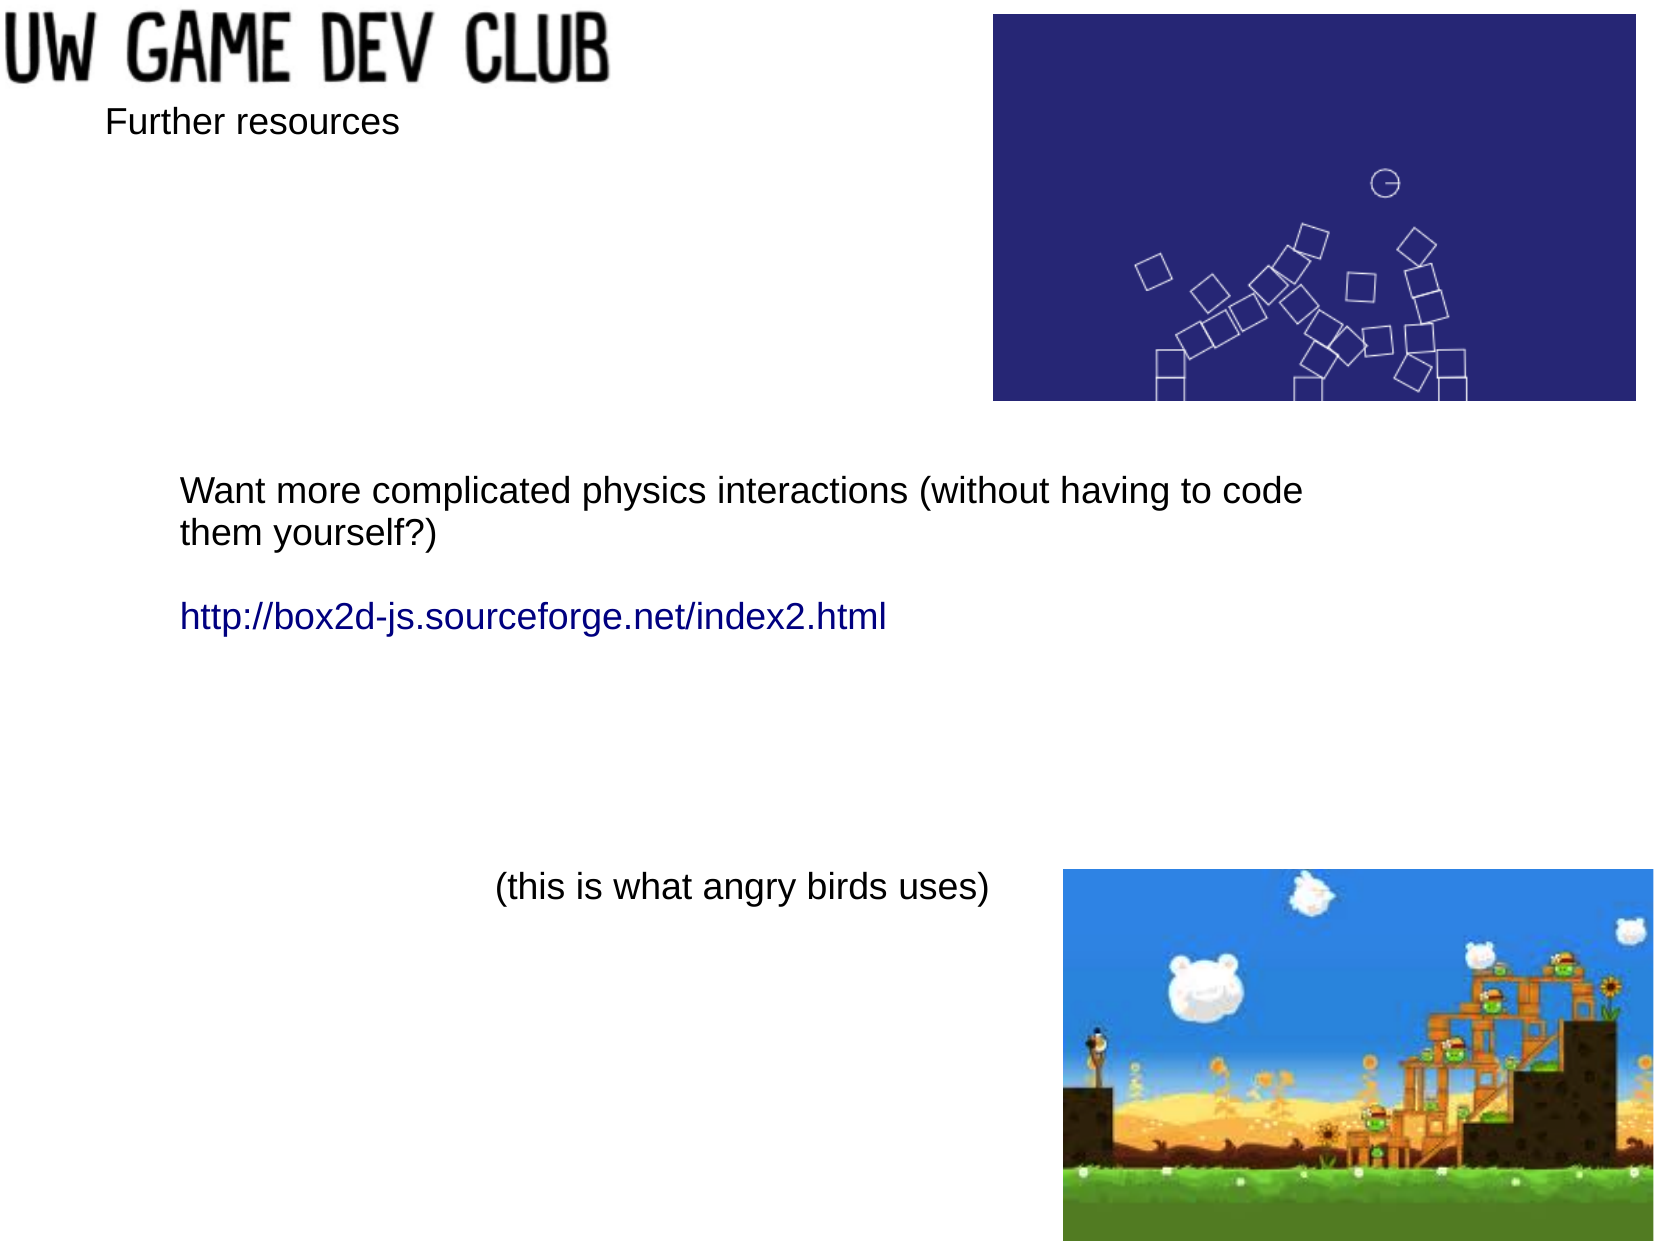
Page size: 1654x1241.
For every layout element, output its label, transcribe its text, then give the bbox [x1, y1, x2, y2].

text_box Want more complicated physics interactions (without having to code them yourself?) http://box2d-js.sourceforge.net/index2.html [165, 462, 1366, 646]
text_box (this is what angry birds uses) [480, 858, 1396, 916]
text_box Further resources [90, 93, 736, 151]
picture [993, 14, 1636, 401]
picture [1, 0, 617, 90]
picture [1063, 869, 1654, 1241]
